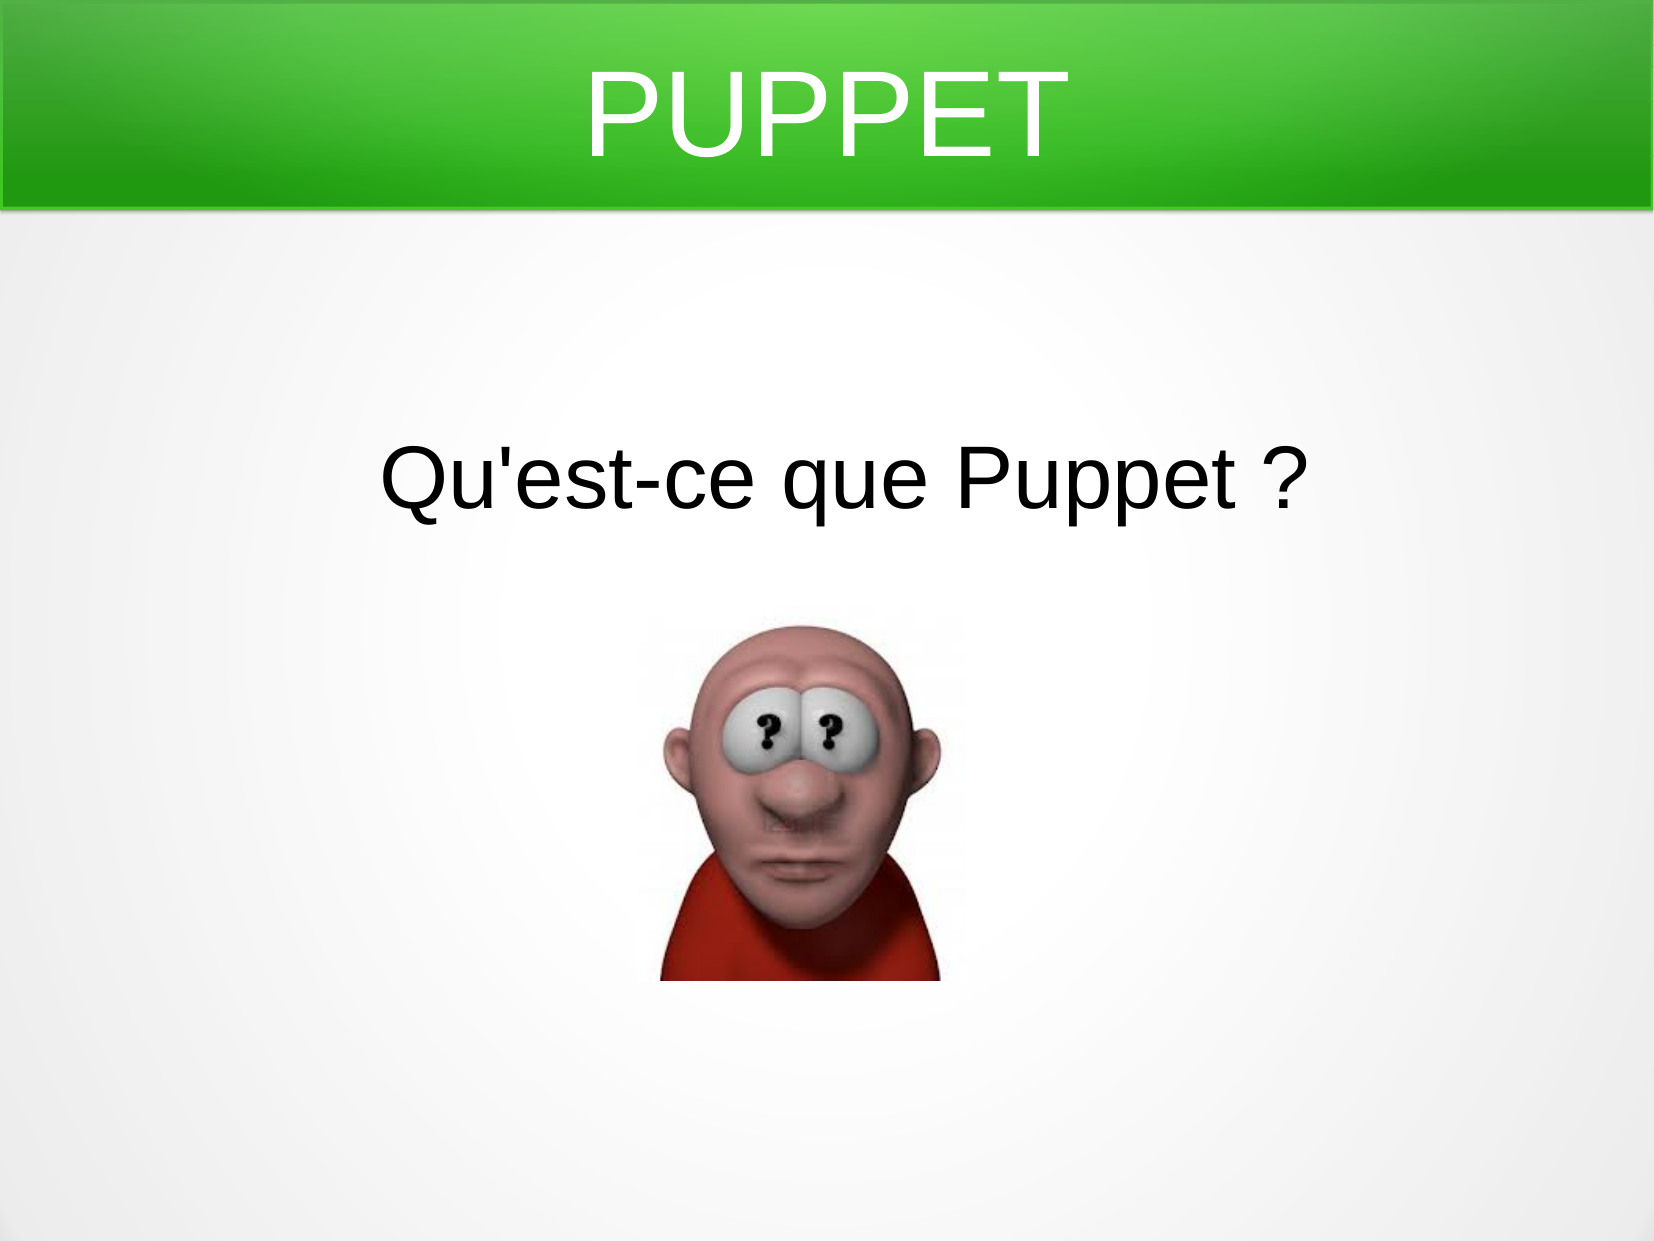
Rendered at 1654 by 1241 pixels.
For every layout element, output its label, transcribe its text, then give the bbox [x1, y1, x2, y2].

title PUPPET [82, 45, 1571, 183]
list Qu'est-ce que Puppet ? [82, 290, 1538, 1010]
picture [637, 605, 966, 981]
